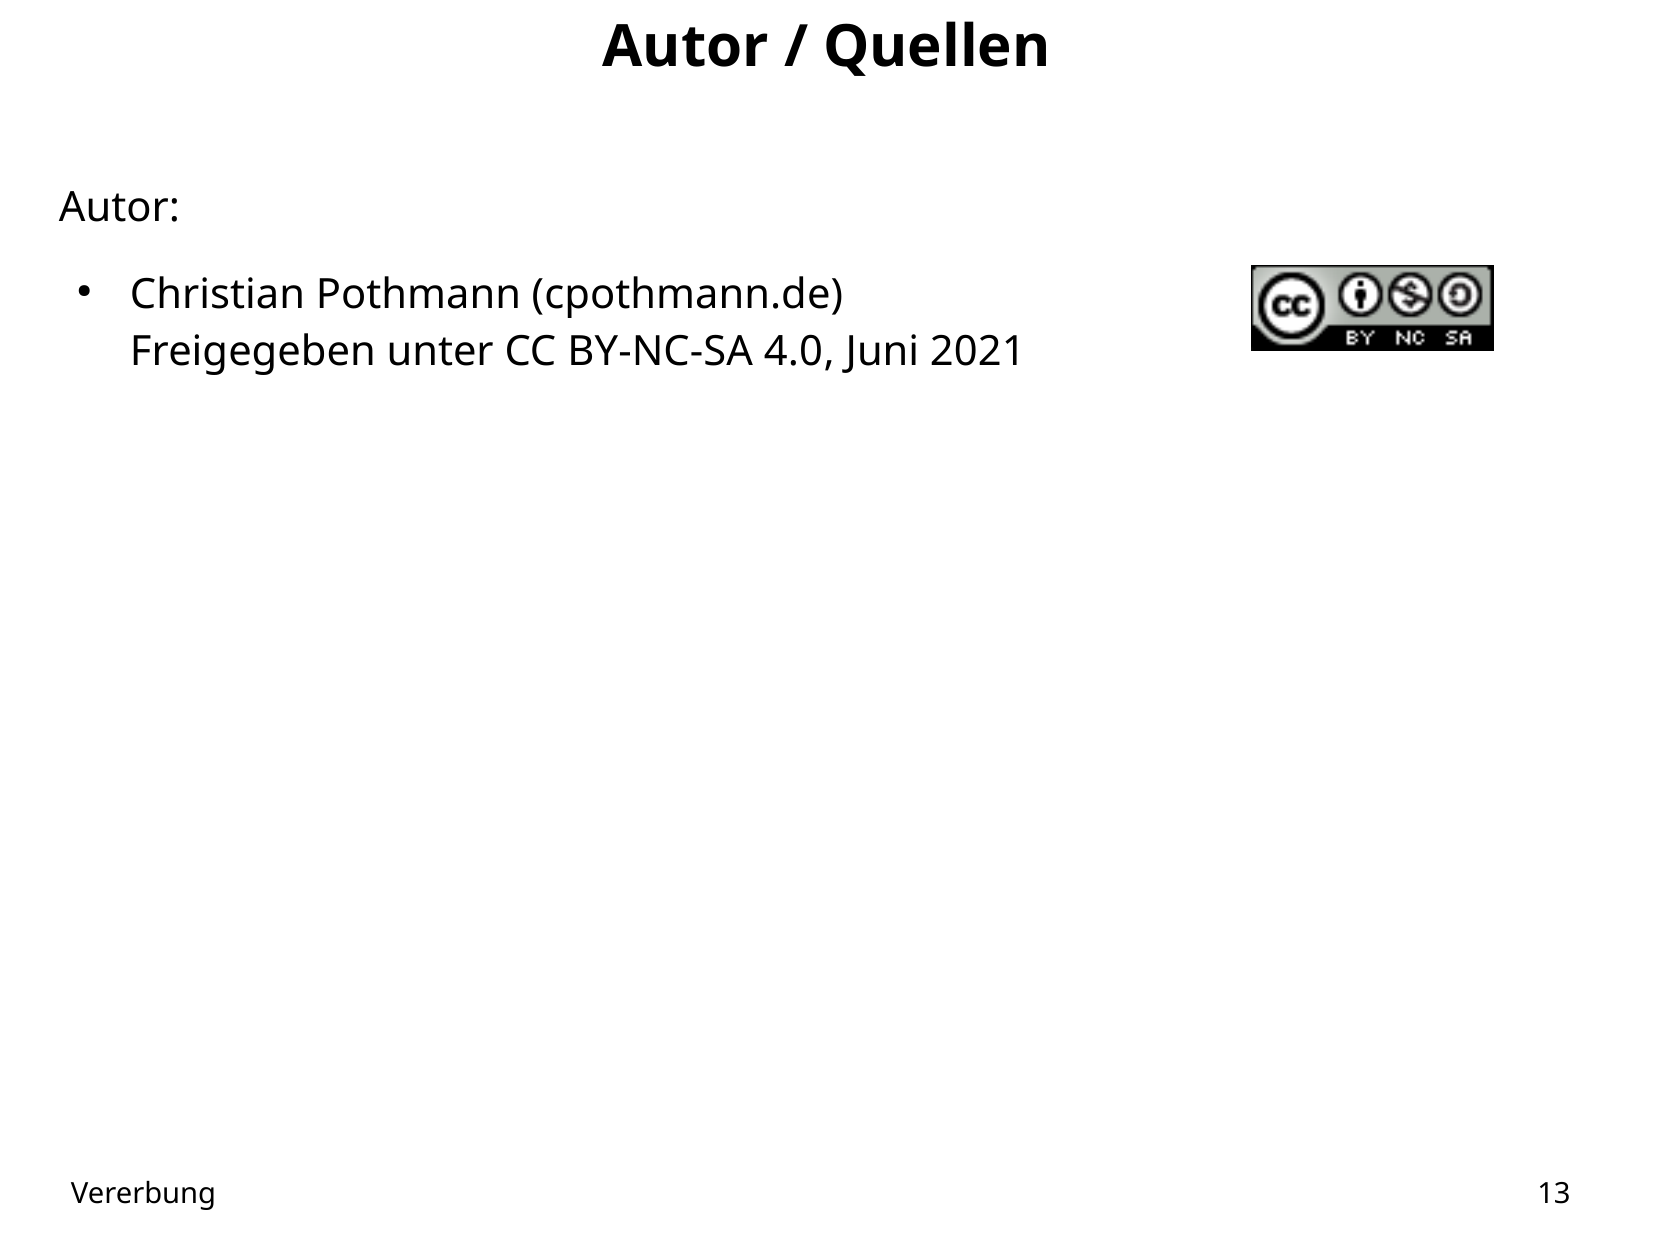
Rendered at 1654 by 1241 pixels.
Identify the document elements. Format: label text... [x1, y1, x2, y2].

picture [1251, 265, 1494, 351]
title Autor / Quellen [0, 5, 1654, 83]
list Autor: Christian Pothmann (cpothmann.de) Freigegeben unter CC BY-NC-SA 4.0, Juni 2021 [59, 177, 1583, 1146]
